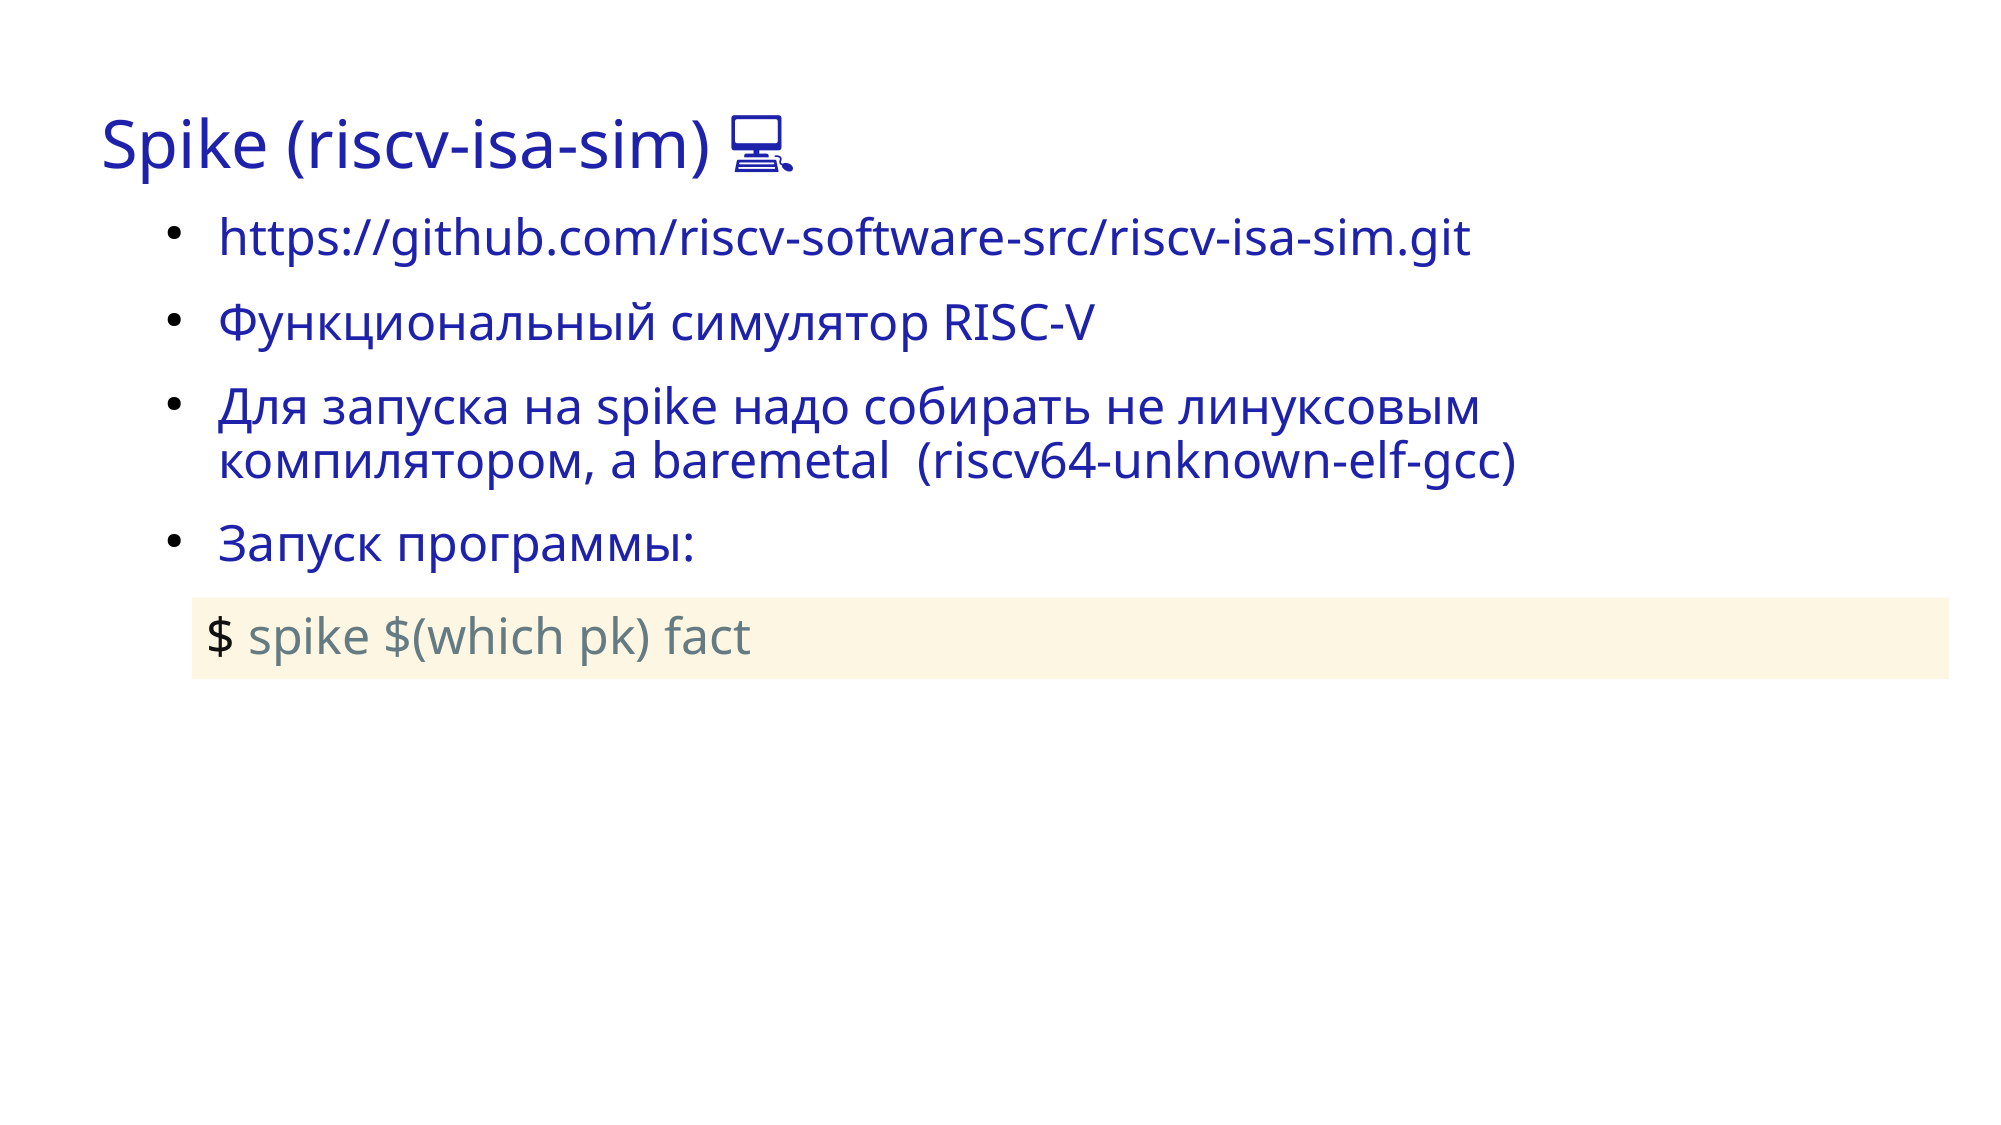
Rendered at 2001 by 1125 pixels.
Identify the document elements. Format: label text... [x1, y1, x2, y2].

title Spike (riscv-isa-sim) 💻 [101, 108, 1645, 205]
text_box $ spike $(which pk) fact [191, 597, 1949, 680]
list https://github.com/riscv-software-src/riscv-isa-sim.git Функциональный симулятор RISC-V Для запуска на spike надо собирать не линуксовым компилятором, а baremetal (riscv64-unknown-elf-gcc) Запуск программы: [147, 206, 1855, 645]
